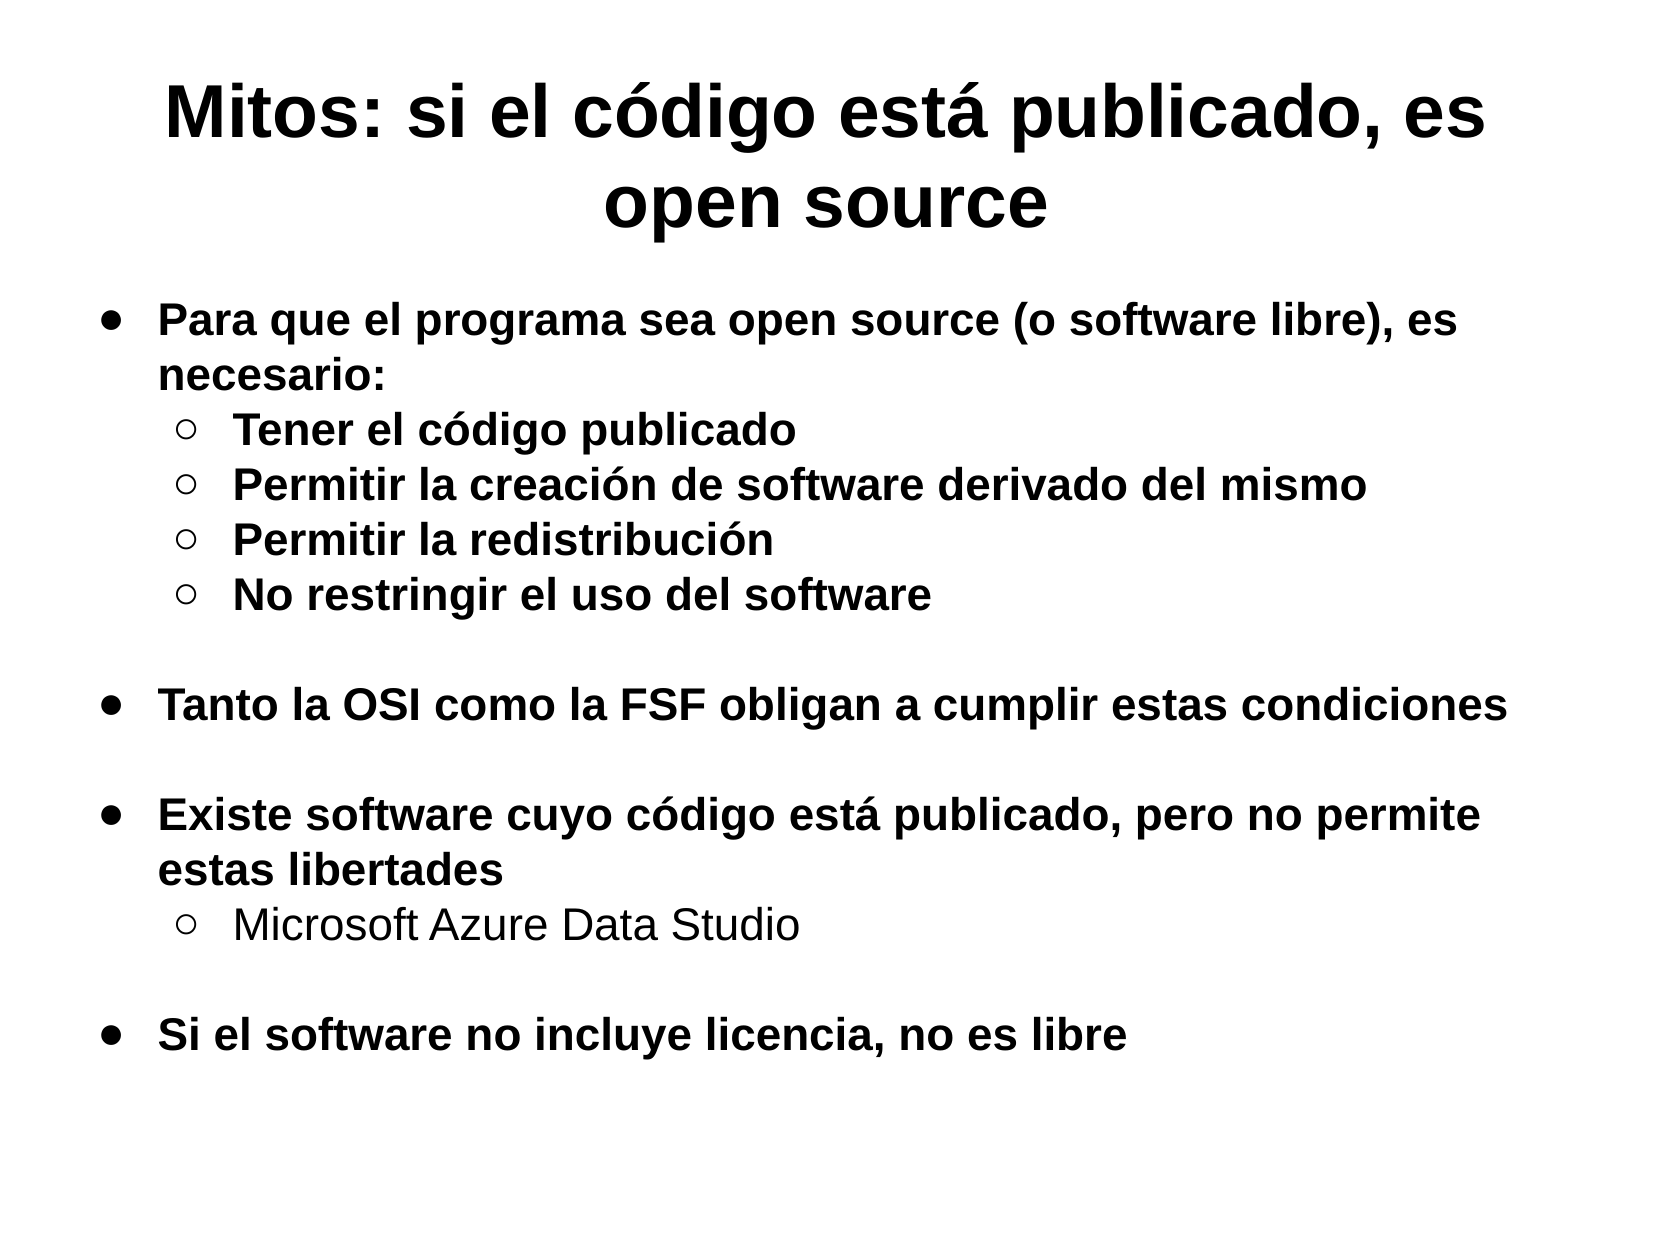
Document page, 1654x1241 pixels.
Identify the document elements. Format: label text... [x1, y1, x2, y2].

text_box Para que el programa sea open source (o software libre), es necesario: Tener el código publicado Permitir la creación de software derivado del mismo Permitir la redistribución No restringir el uso del software Tanto la OSI como la FSF obligan a cumplir estas condiciones Existe software cuyo código está publicado, pero no permite estas libertades Microsoft Azure Data Studio Si el software no incluye licencia, no es libre [82, 290, 1571, 1139]
text_box Mitos: si el código está publicado, es open source [82, 49, 1571, 257]
